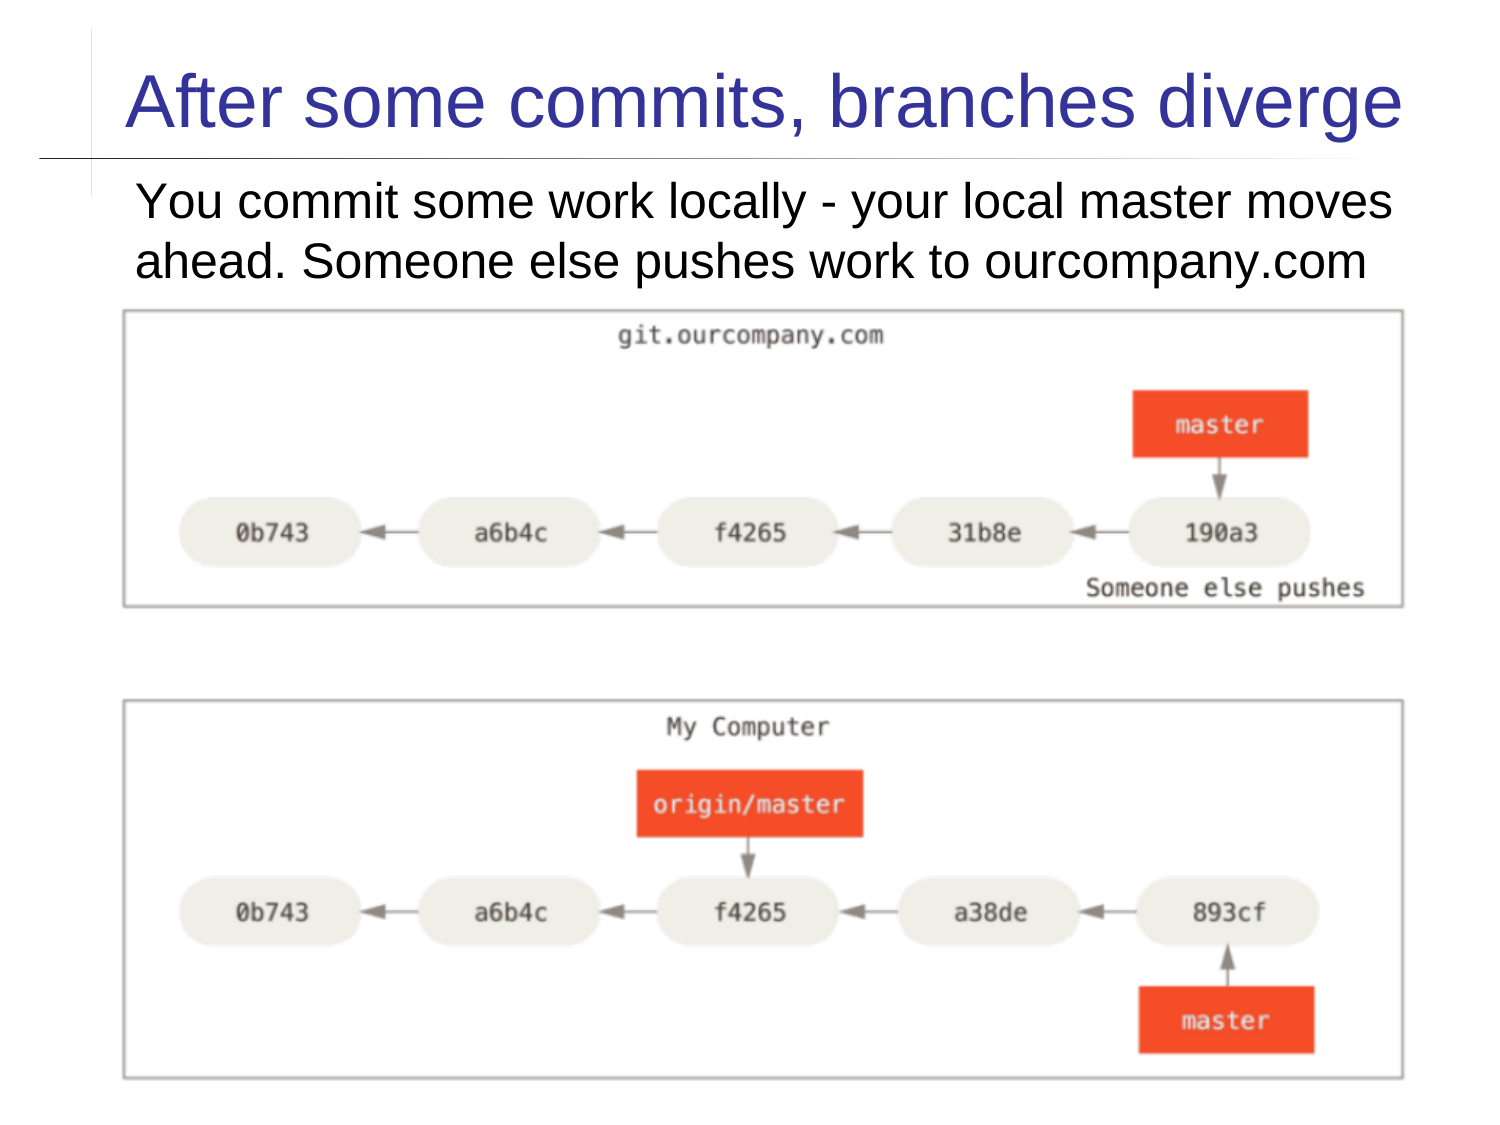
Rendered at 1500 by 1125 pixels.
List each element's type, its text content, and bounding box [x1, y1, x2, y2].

list You commit some work locally - your local master moves ahead. Someone else pushes work to ourcompany.com [120, 160, 1414, 302]
title After some commits, branches diverge [90, 29, 1441, 151]
picture [118, 302, 1414, 1085]
